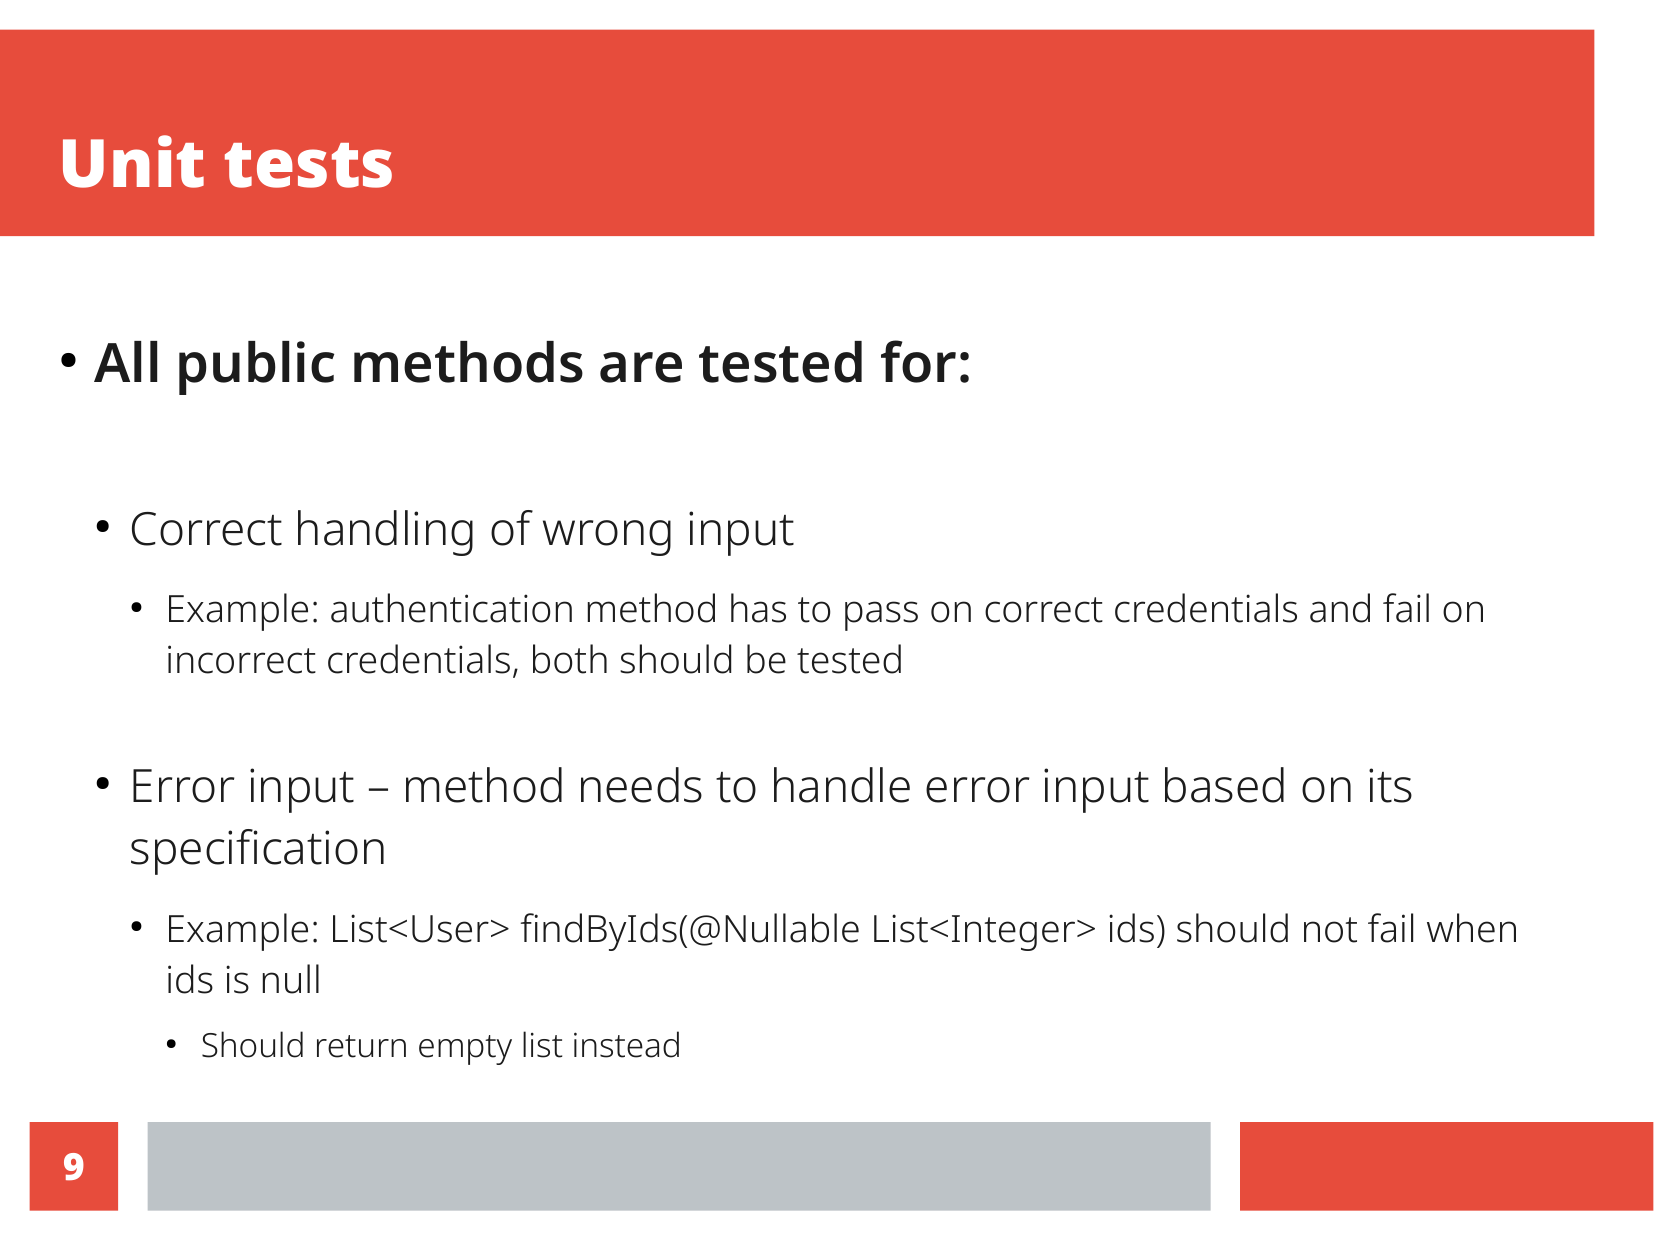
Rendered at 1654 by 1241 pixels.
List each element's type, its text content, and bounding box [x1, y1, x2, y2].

list All public methods are tested for: Correct handling of wrong input Example: authentication method has to pass on correct credentials and fail on incorrect credentials, both should be tested Error input – method needs to handle error input based on its specification Example: List<User> findByIds(@Nullable List<Integer> ids) should not fail when ids is null Should return empty list instead [59, 324, 1565, 1093]
title Unit tests [59, 59, 1595, 207]
